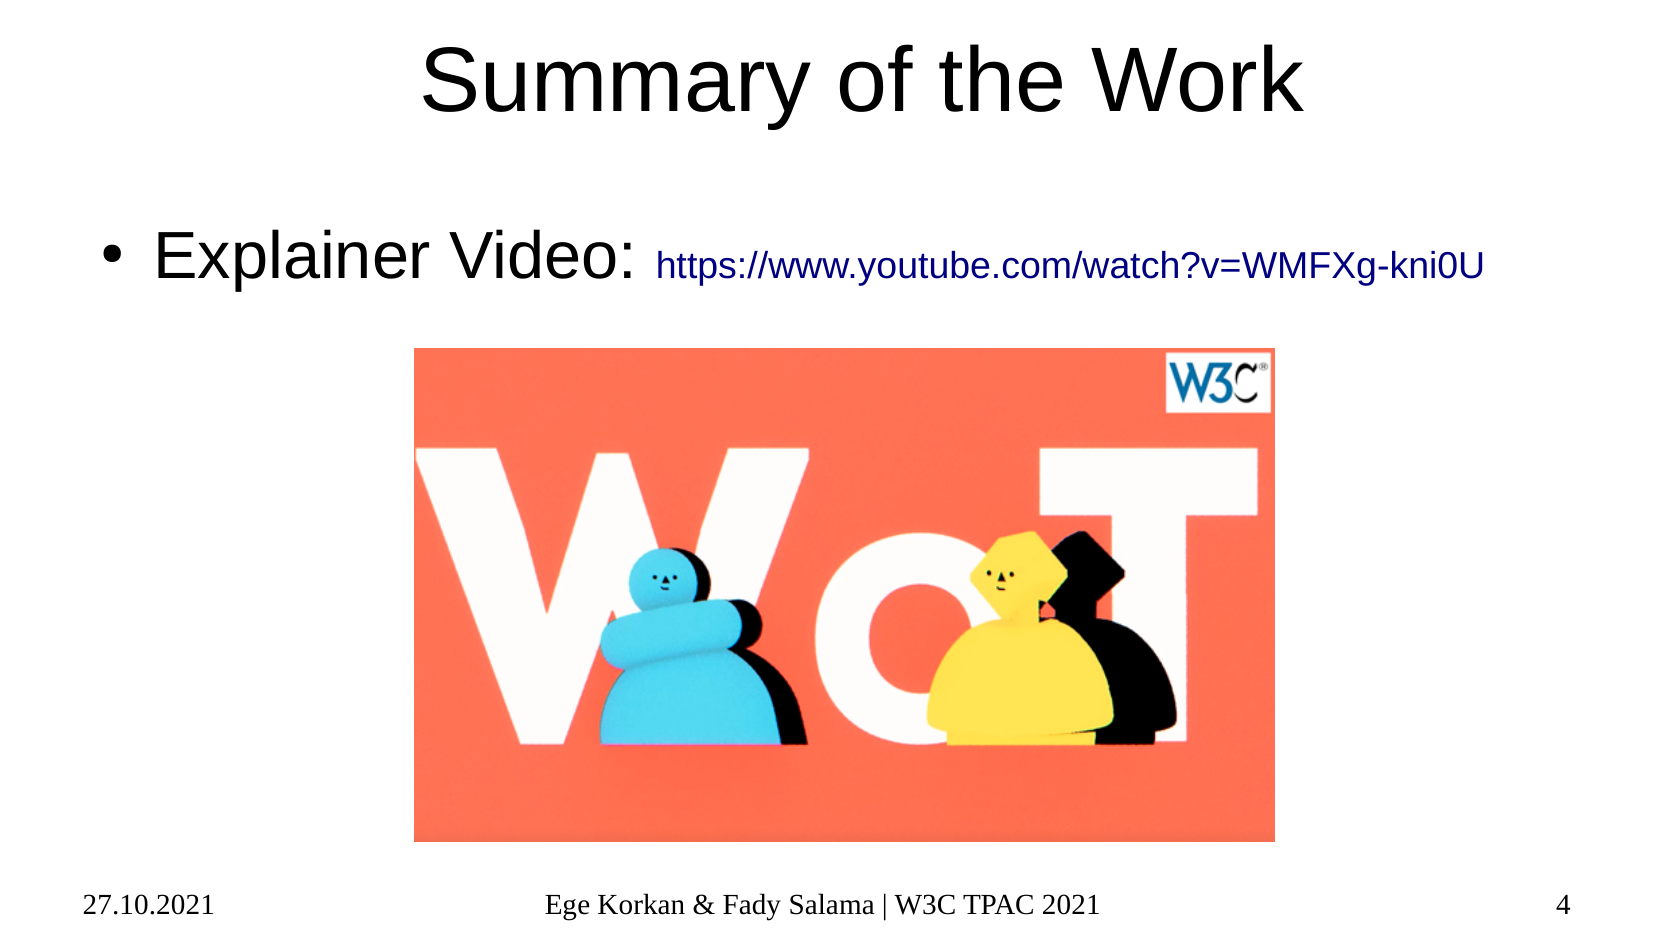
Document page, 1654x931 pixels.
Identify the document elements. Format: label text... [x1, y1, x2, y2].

picture [414, 348, 1275, 842]
title Summary of the Work [82, 1, 1571, 157]
list Explainer Video: https://www.youtube.com/watch?v=WMFXg-kni0U [82, 217, 1571, 758]
